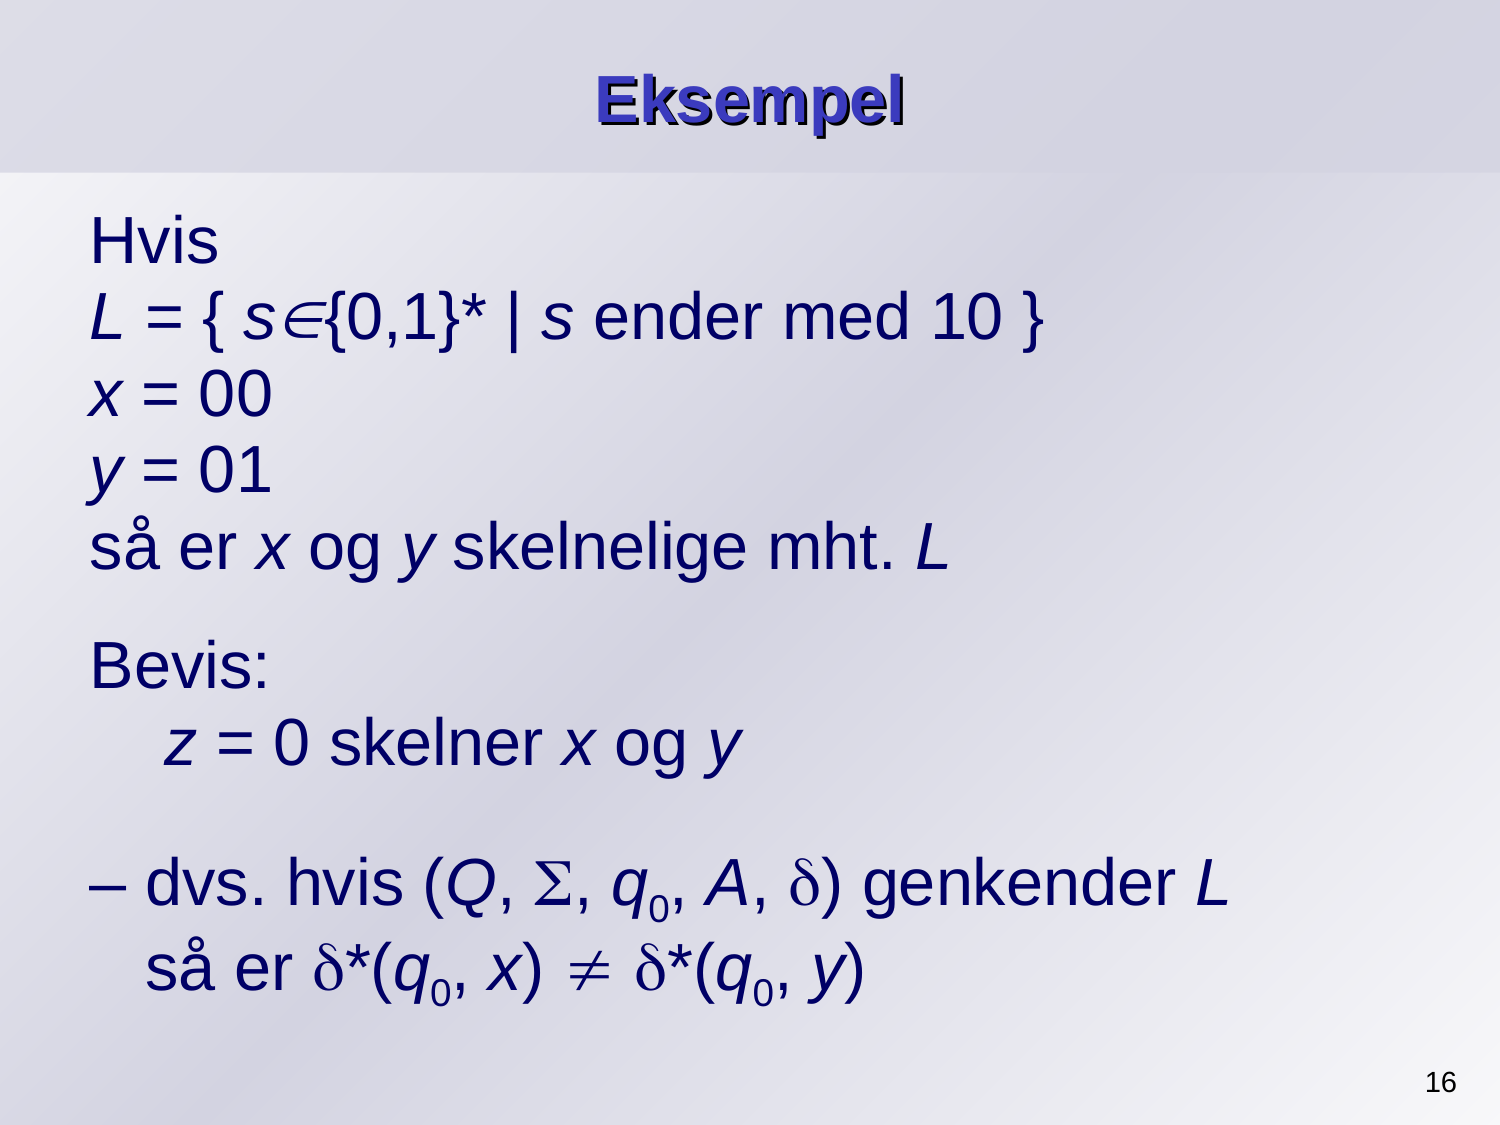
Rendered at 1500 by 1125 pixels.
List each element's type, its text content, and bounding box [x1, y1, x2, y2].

title Eksempel [75, 24, 1426, 173]
list Hvis L = { s∈{0,1}* | s ender med 10 } x = 00 y = 01 så er x og y skelnelige mht. L Bevis: z = 0 skelner x og y – dvs. hvis (Q, Σ, q0, A, δ) genkender L så er δ*(q0, x) ≠ δ*(q0, y) [74, 208, 1459, 1056]
